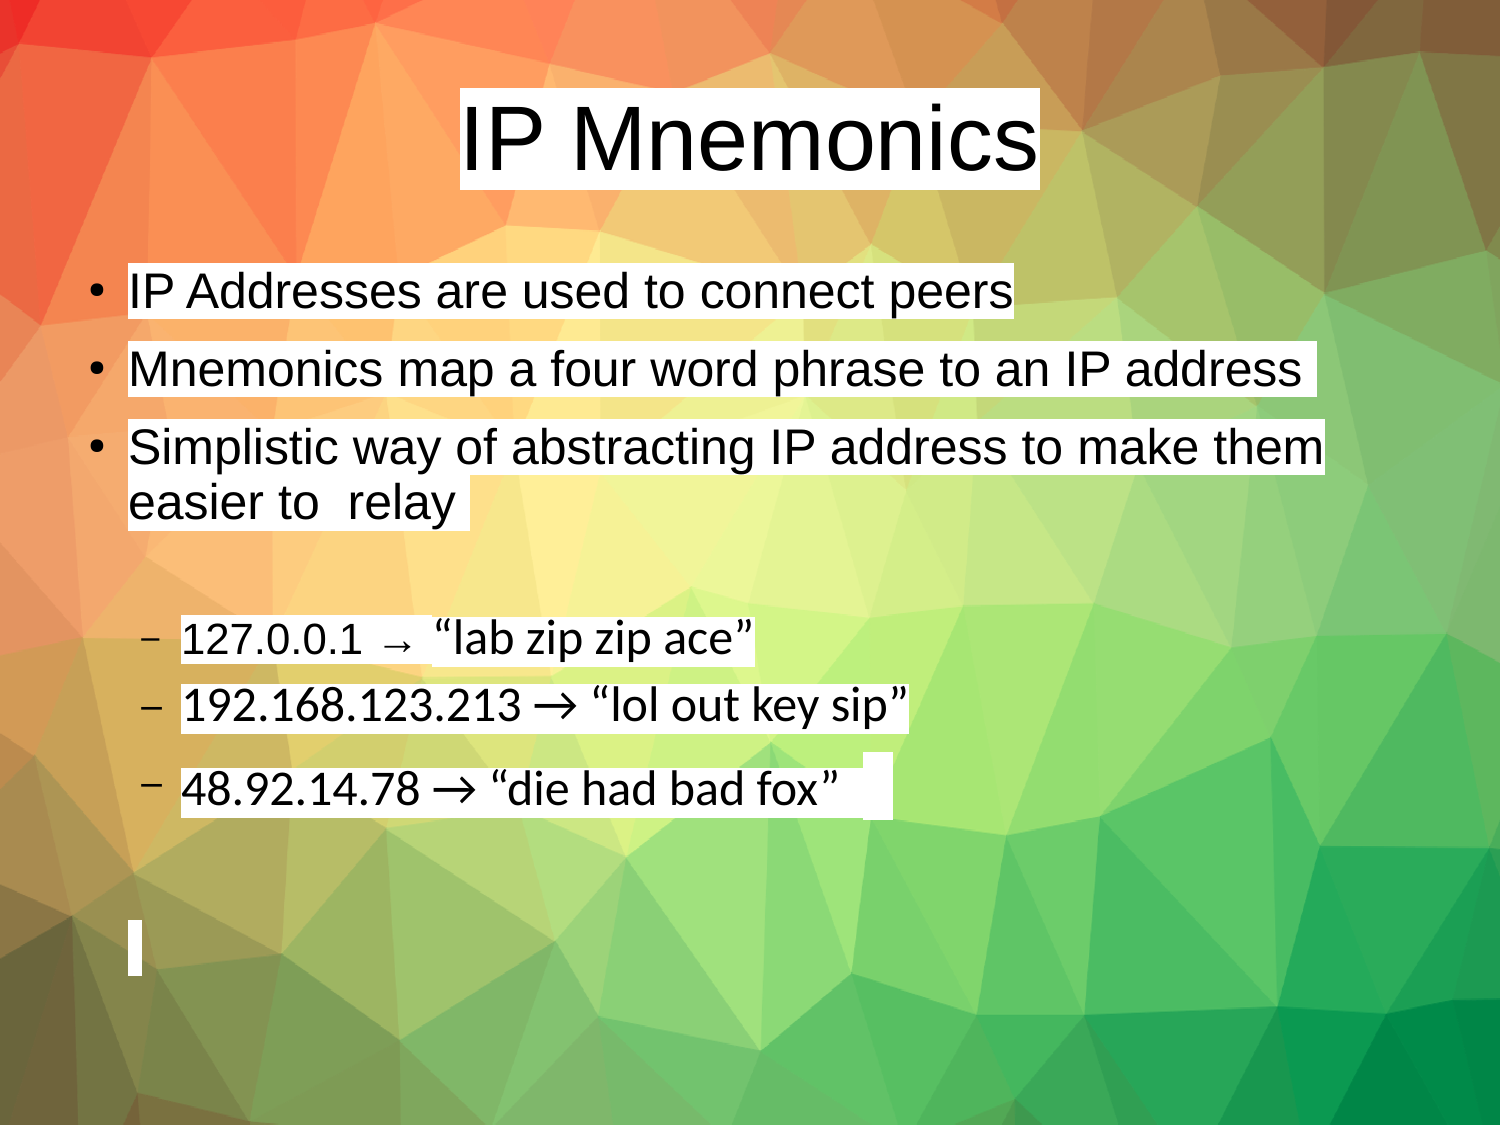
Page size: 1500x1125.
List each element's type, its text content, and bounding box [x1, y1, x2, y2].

picture [0, 0, 1500, 1125]
list IP Addresses are used to connect peers Mnemonics map a four word phrase to an IP address Simplistic way of abstracting IP address to make them easier to relay 127.0.0.1 → “lab zip zip ace” 192.168.123.213 → “lol out key sip” 48.92.14.78 → “die had bad fox” [75, 263, 1406, 981]
title IP Mnemonics [75, 45, 1426, 233]
